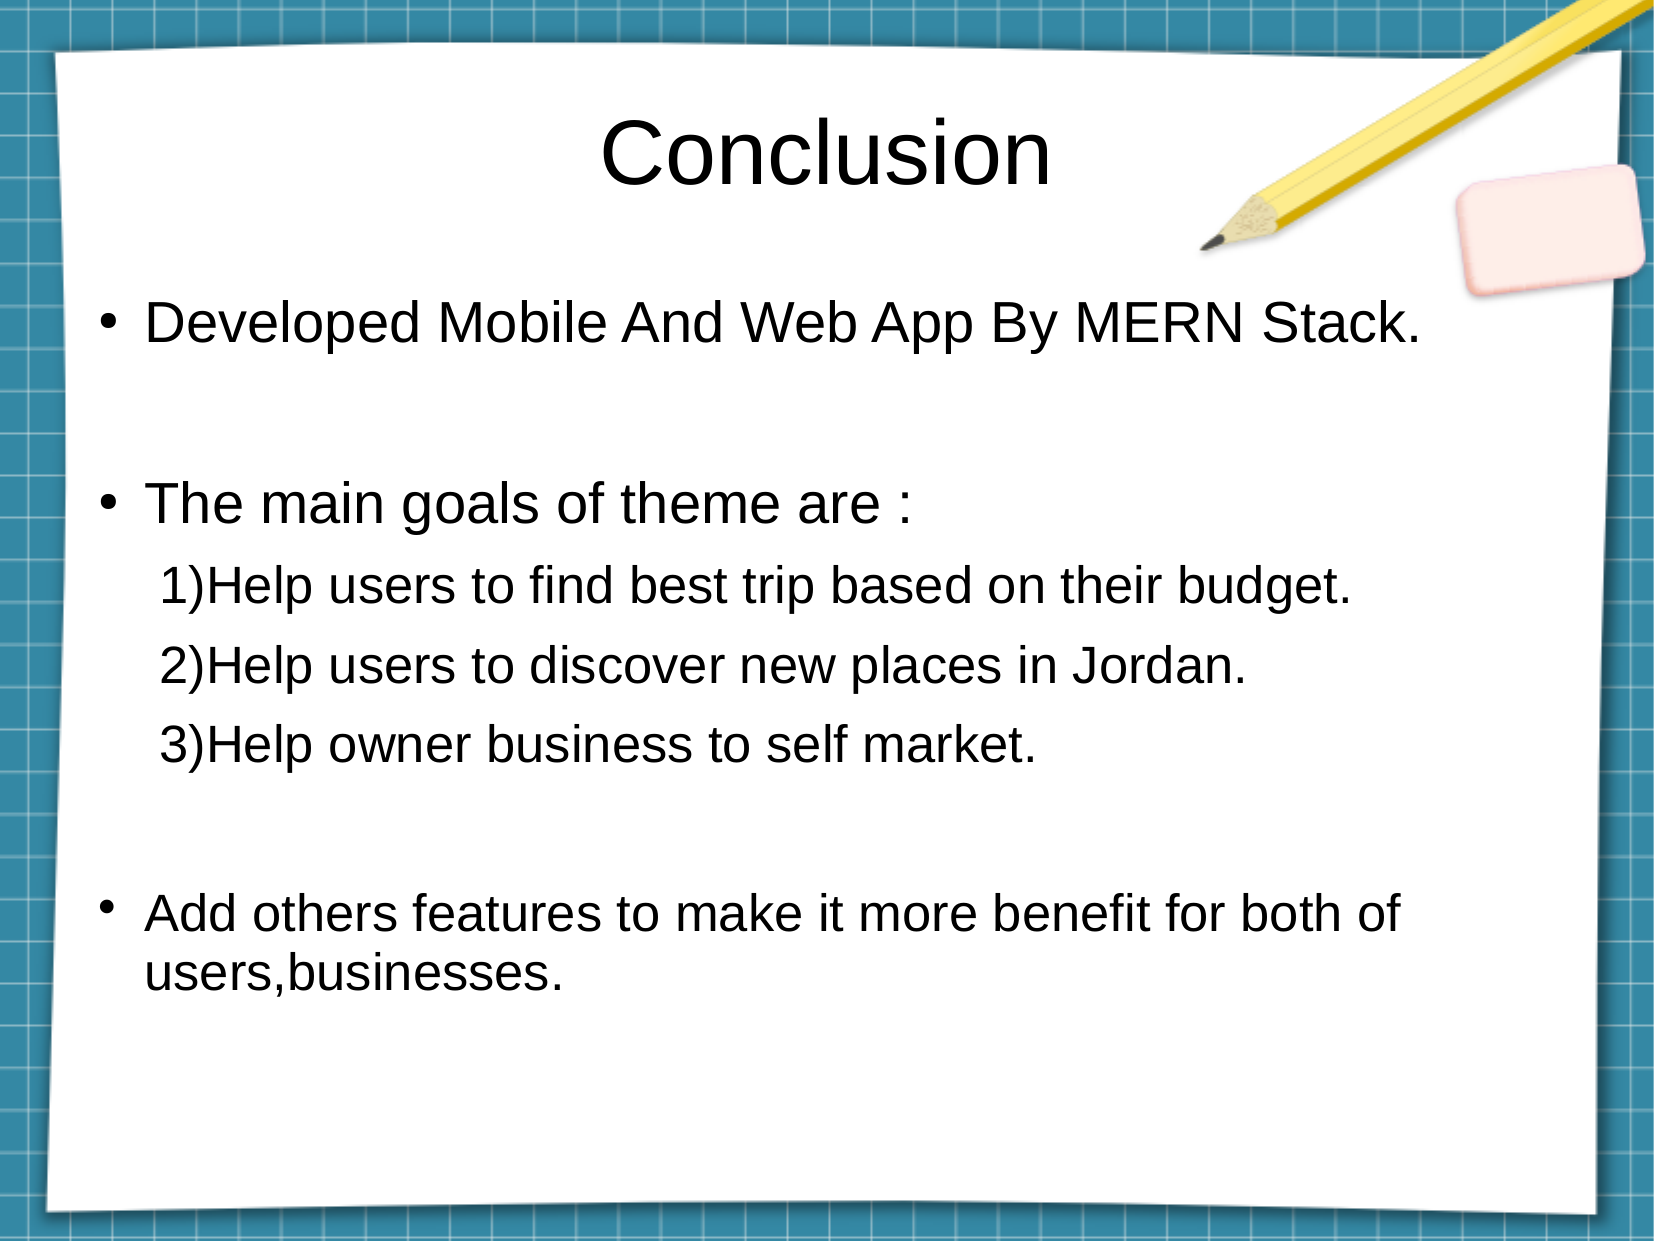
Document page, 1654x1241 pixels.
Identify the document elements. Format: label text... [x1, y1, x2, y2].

title Conclusion [82, 49, 1571, 257]
picture [0, 0, 1654, 1241]
list Developed Mobile And Web App By MERN Stack. The main goals of theme are : Help users to find best trip based on their budget. Help users to discover new places in Jordan. Help owner business to self market. Add others features to make it more benefit for both of users,businesses. [82, 290, 1571, 1010]
